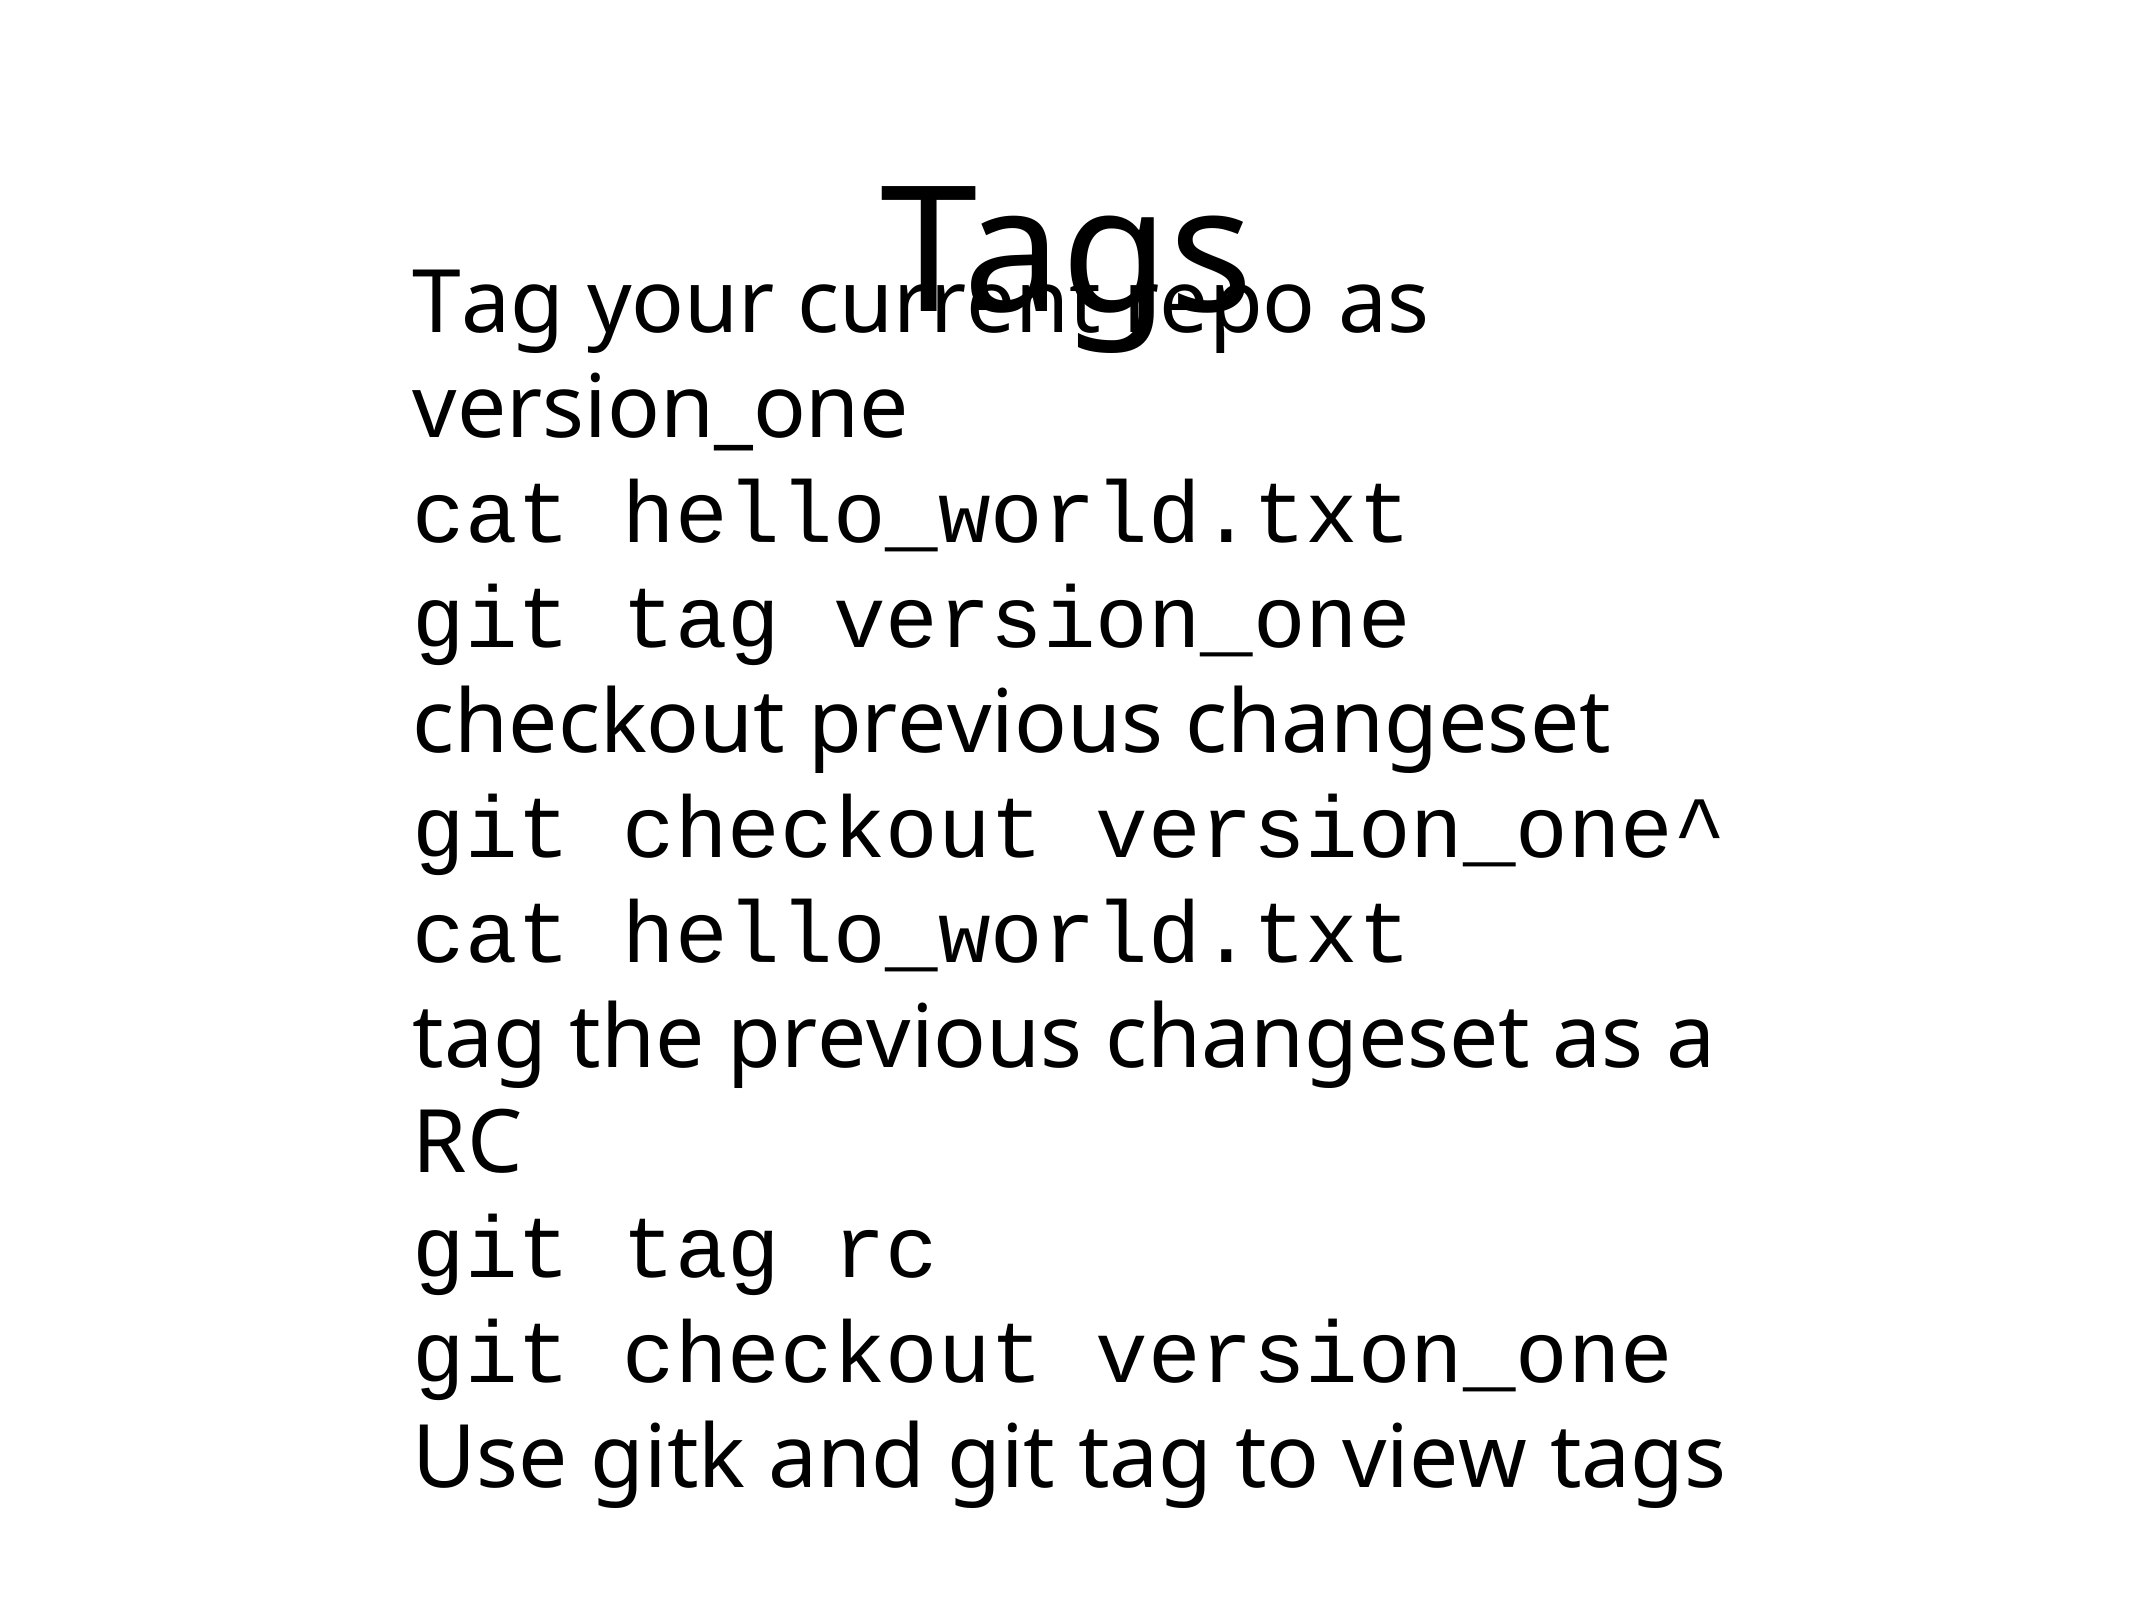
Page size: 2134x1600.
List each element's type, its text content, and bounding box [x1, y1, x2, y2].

text_box Tag your current repo as version_one cat hello_world.txt git tag version_one checkout previous changeset git checkout version_one^ cat hello_world.txt tag the previous changeset as a RC git tag rc git checkout version_one Use gitk and git tag to view tags [356, 245, 1775, 1600]
title Tags [208, 41, 1925, 442]
